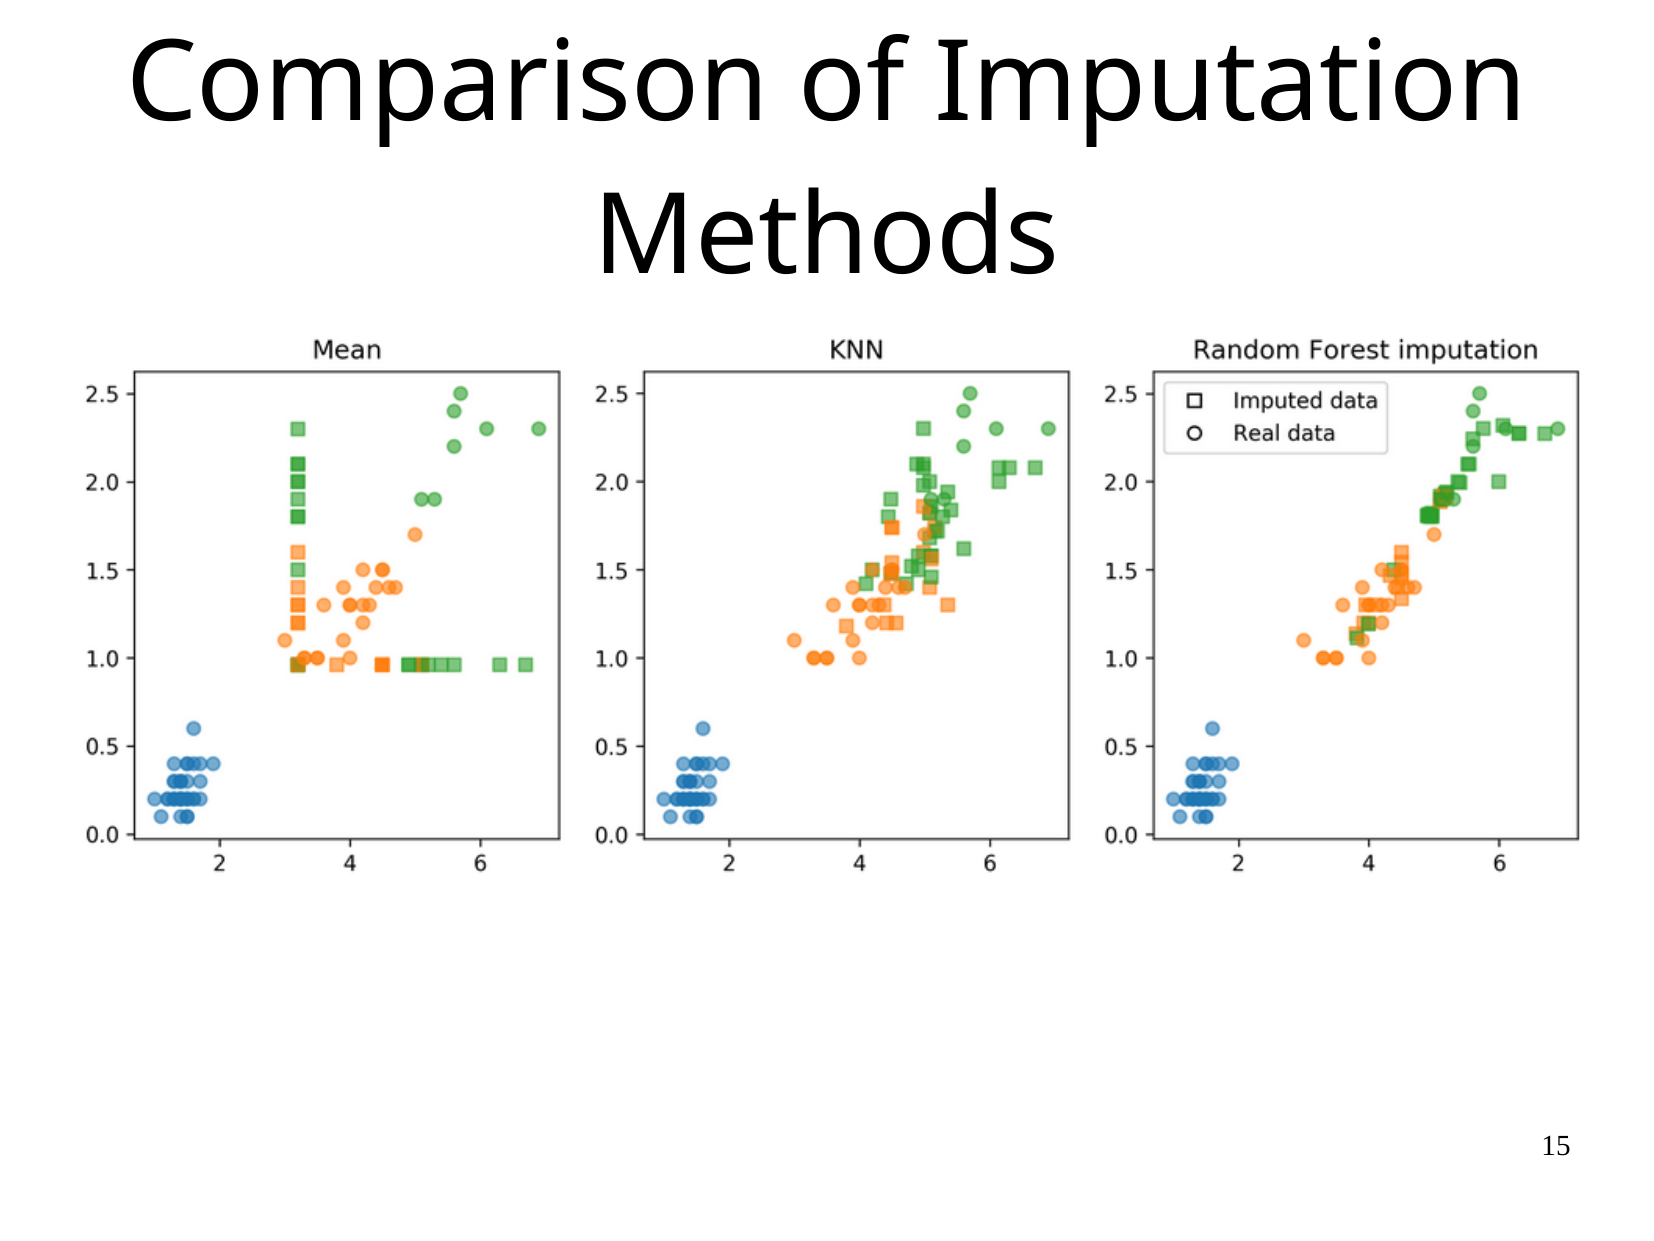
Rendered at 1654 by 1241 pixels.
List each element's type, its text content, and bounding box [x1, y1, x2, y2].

picture [62, 316, 1606, 886]
title Comparison of Imputation Methods [82, 40, 1571, 266]
